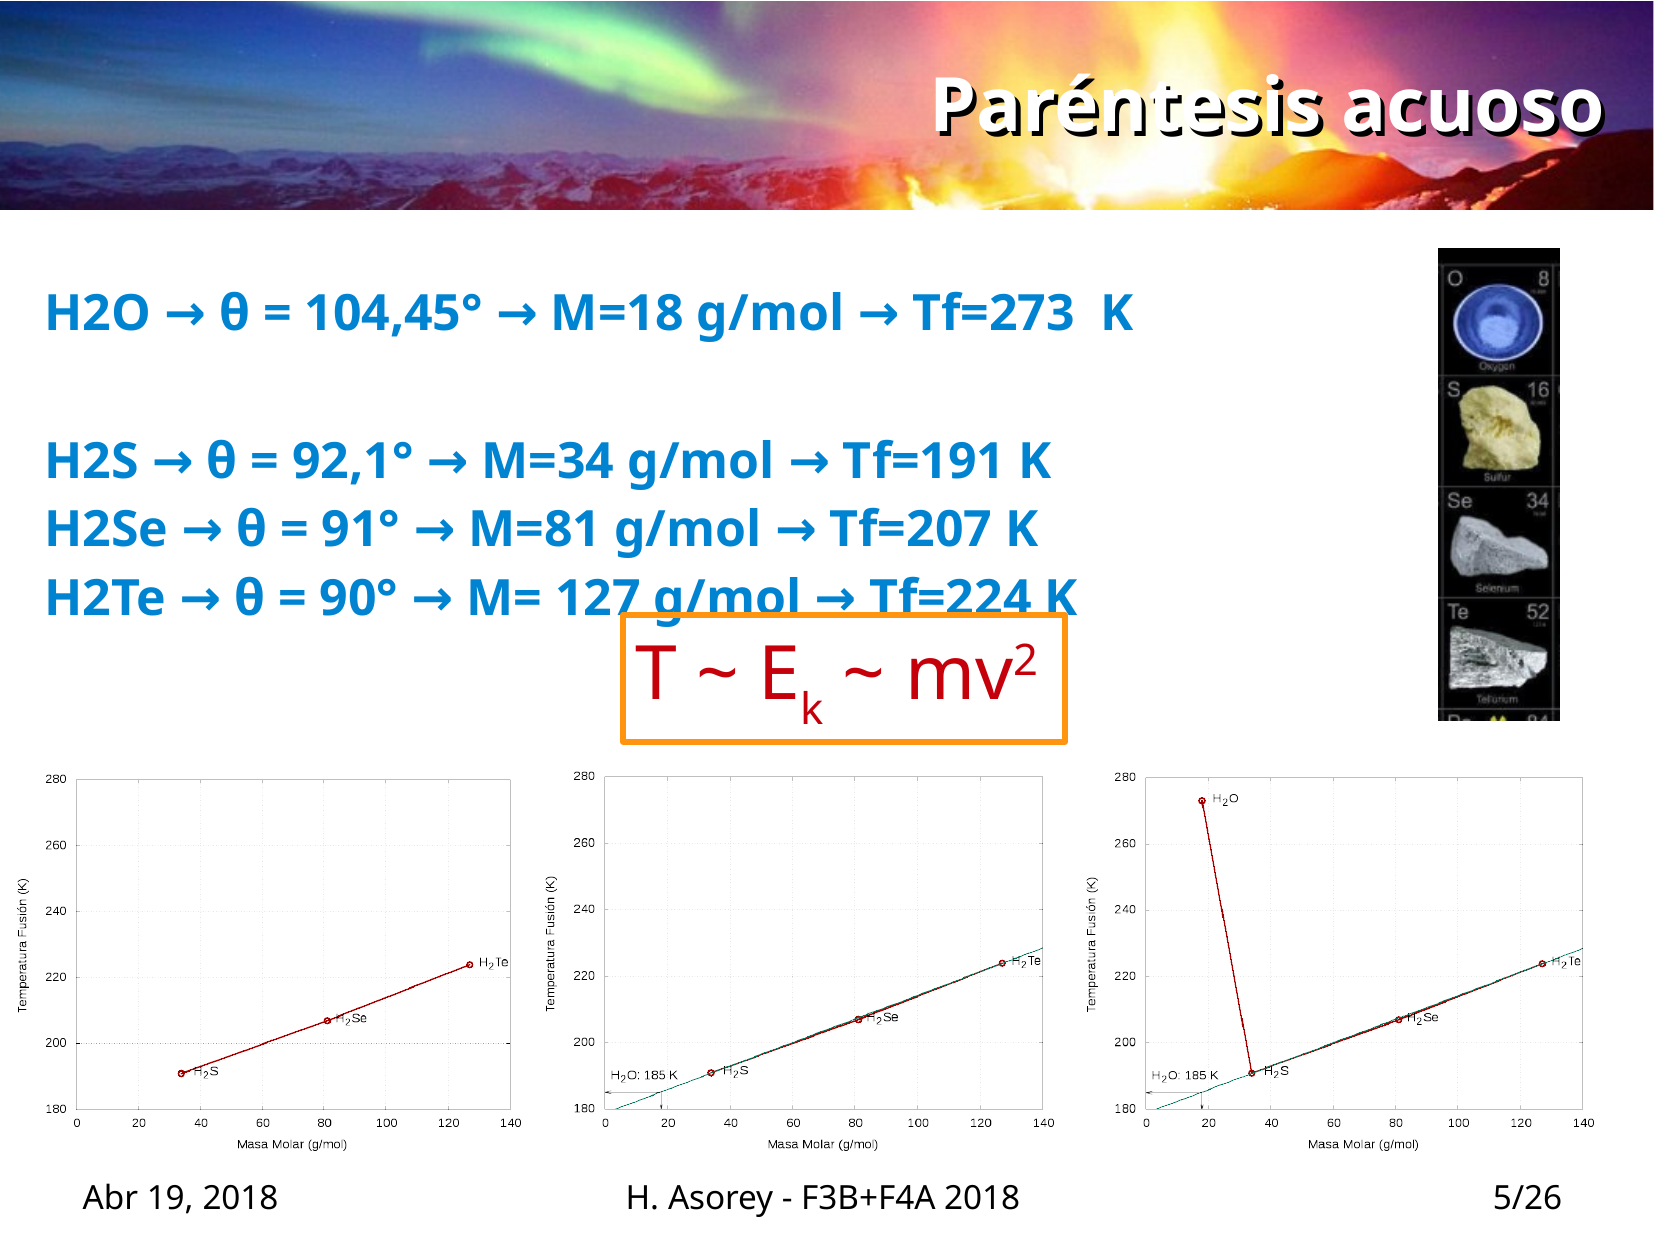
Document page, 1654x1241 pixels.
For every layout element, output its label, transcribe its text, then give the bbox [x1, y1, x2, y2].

picture [540, 761, 1066, 1156]
title Paréntesis acuoso [45, 15, 1606, 191]
text_box T ~ Ek ~ mv2 [623, 615, 1066, 737]
picture [1081, 762, 1606, 1156]
text_box H2O → θ = 104,45° → M=18 g/mol → Tf=273 K H2S → θ = 92,1° → M=34 g/mol → Tf=191 K H2Se → θ = 91° → M=81 g/mol → Tf=207 K H2Te → θ = 90° → M= 127 g/mol → Tf=224 K [30, 270, 1216, 721]
picture [1438, 248, 1561, 721]
picture [0, 1, 1654, 210]
picture [12, 764, 533, 1156]
